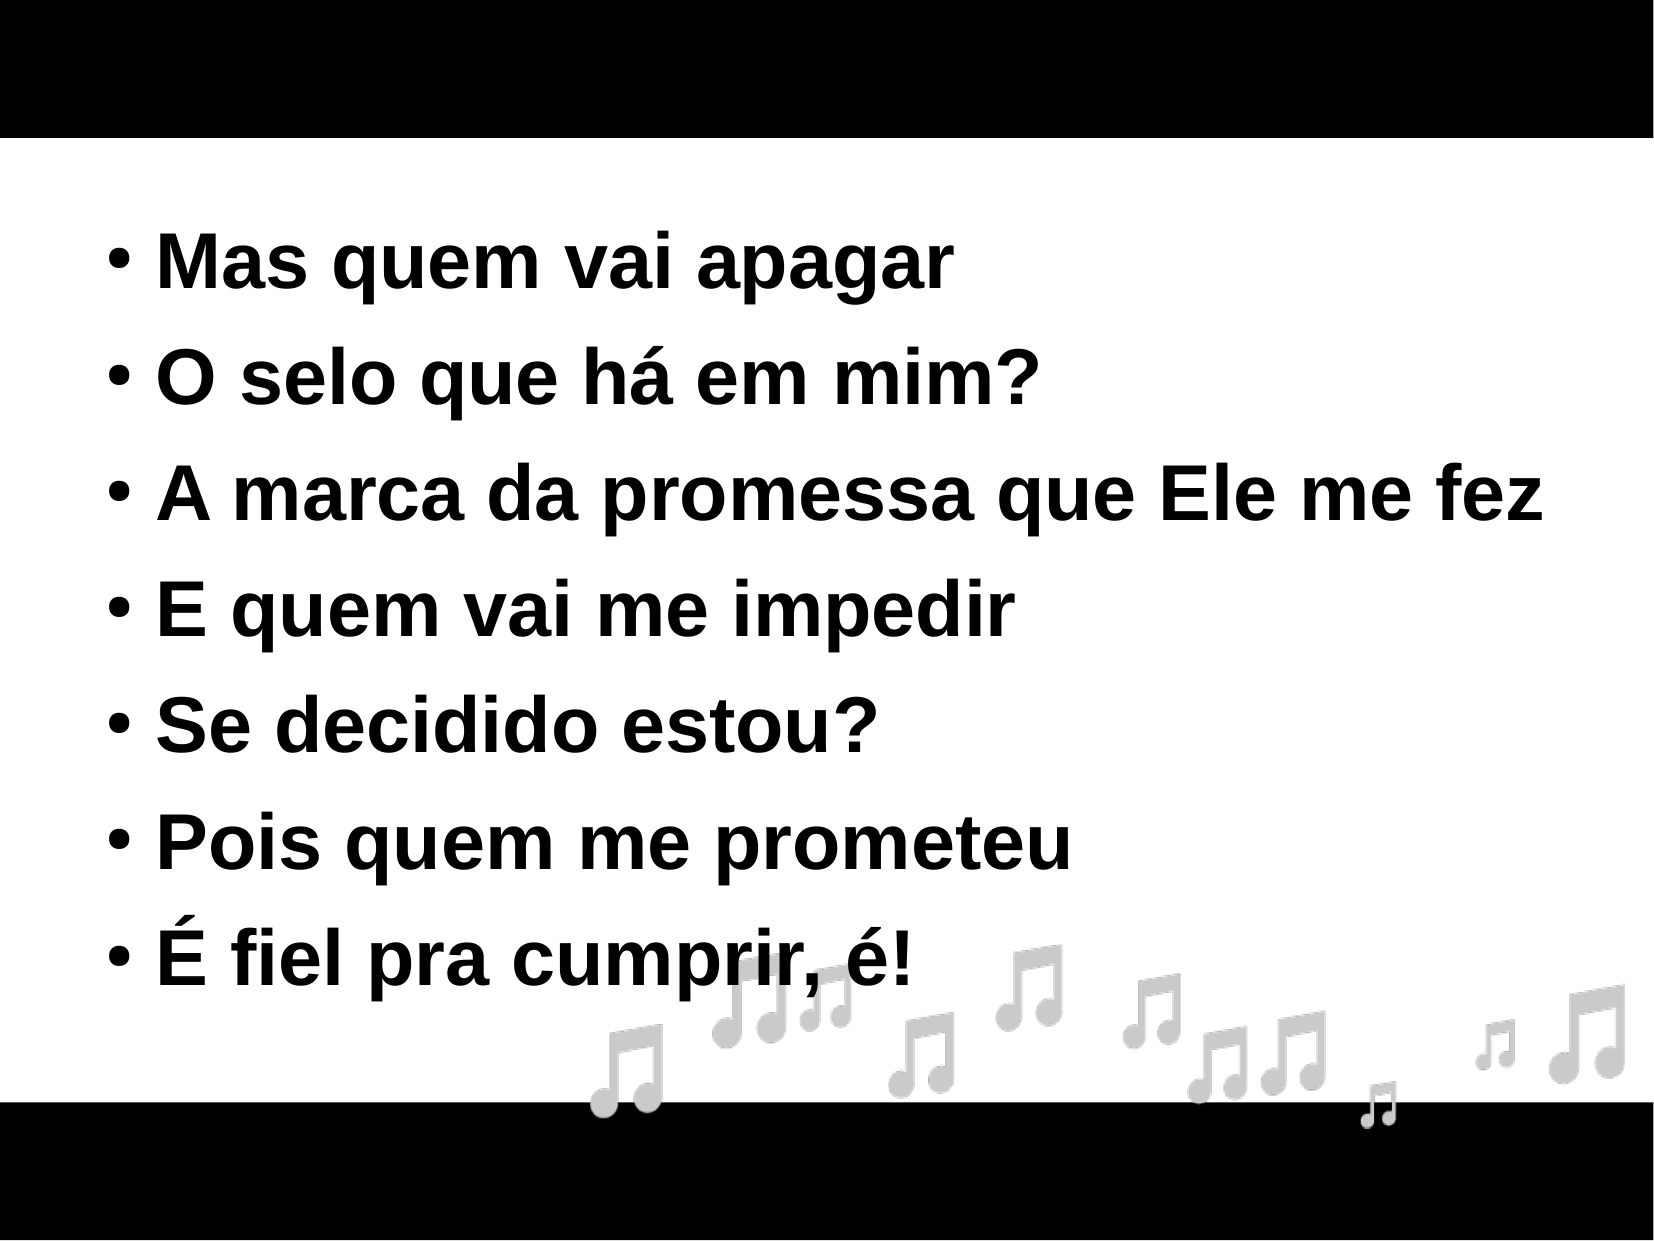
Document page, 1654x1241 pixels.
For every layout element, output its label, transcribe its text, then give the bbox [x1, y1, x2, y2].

list Mas quem vai apagar O selo que há em mim? A marca da promessa que Ele me fez E quem vai me impedir Se decidido estou? Pois quem me prometeu É fiel pra cumprir, é! [88, 216, 1625, 1004]
